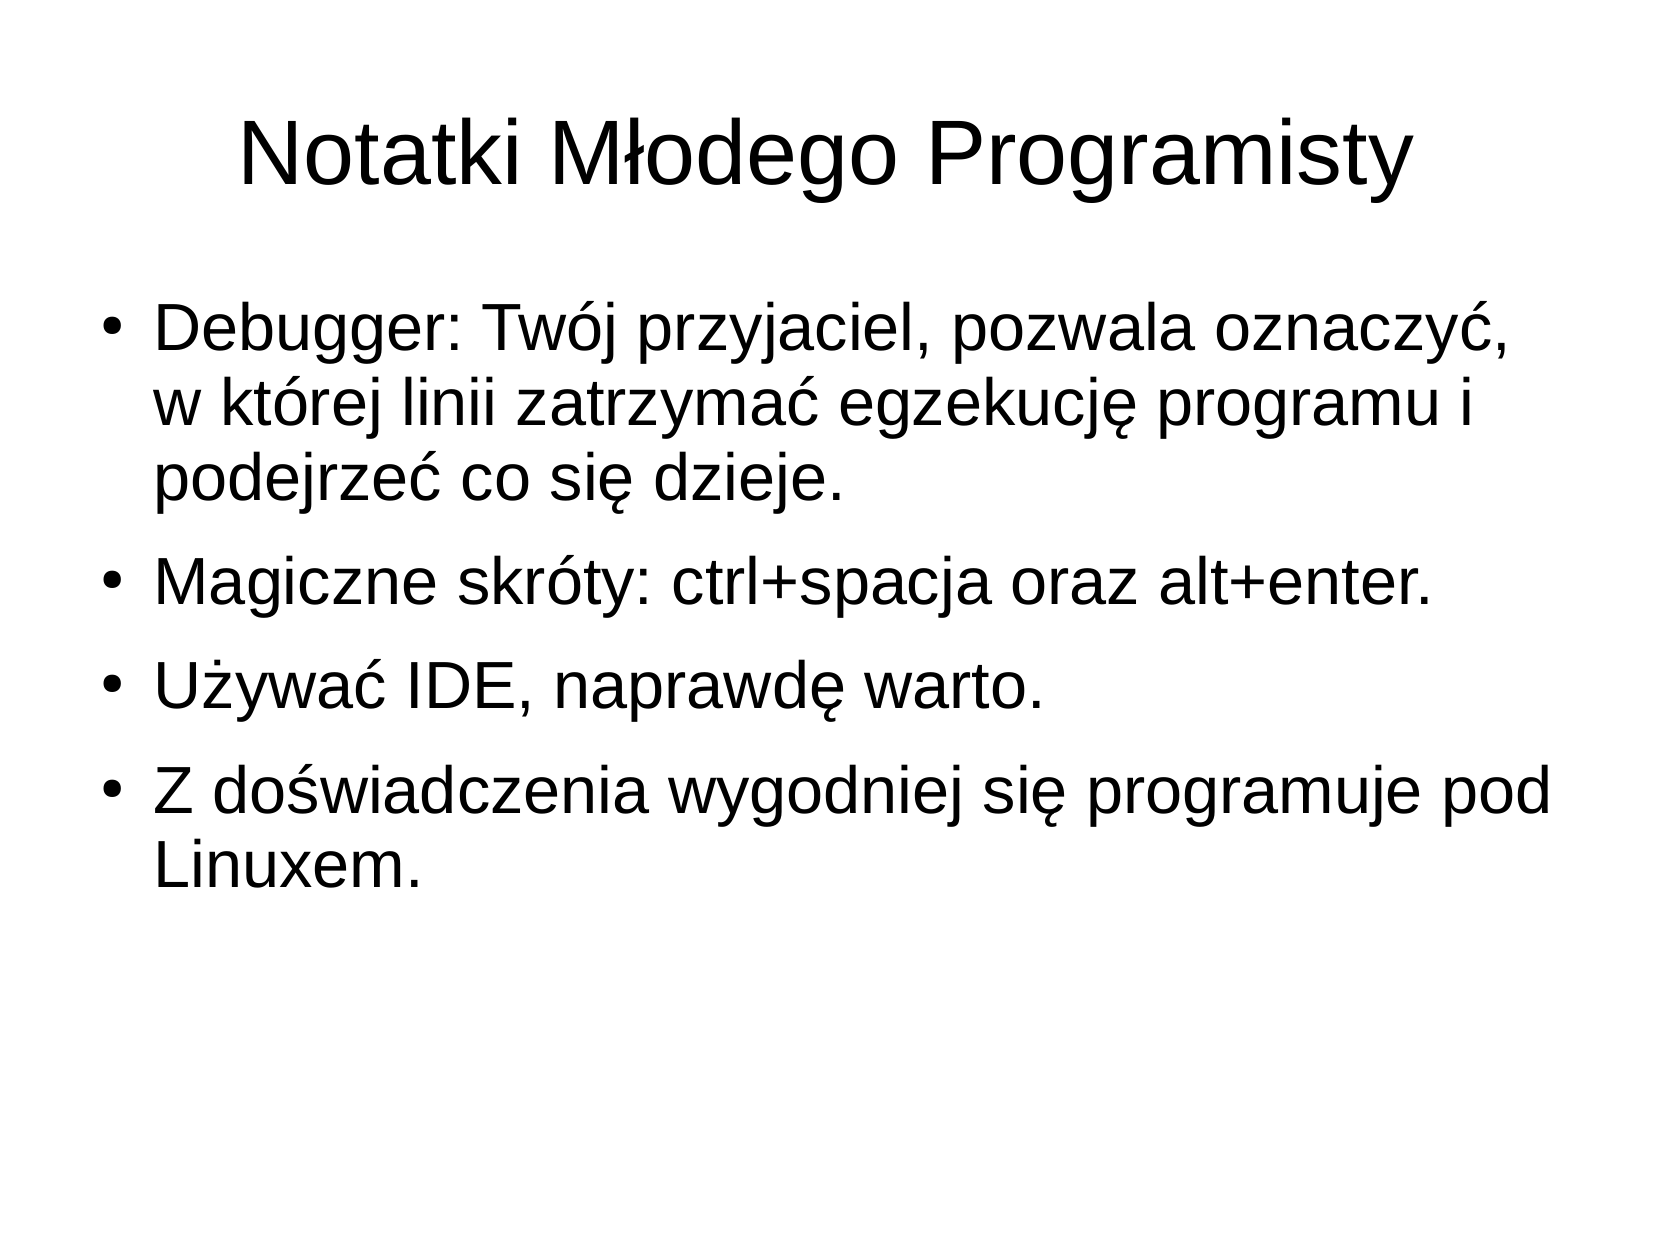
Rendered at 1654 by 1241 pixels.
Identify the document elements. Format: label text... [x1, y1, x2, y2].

list Debugger: Twój przyjaciel, pozwala oznaczyć, w której linii zatrzymać egzekucję programu i podejrzeć co się dzieje. Magiczne skróty: ctrl+spacja oraz alt+enter. Używać IDE, naprawdę warto. Z doświadczenia wygodniej się programuje pod Linuxem. [82, 290, 1571, 1010]
title Notatki Młodego Programisty [82, 49, 1571, 257]
